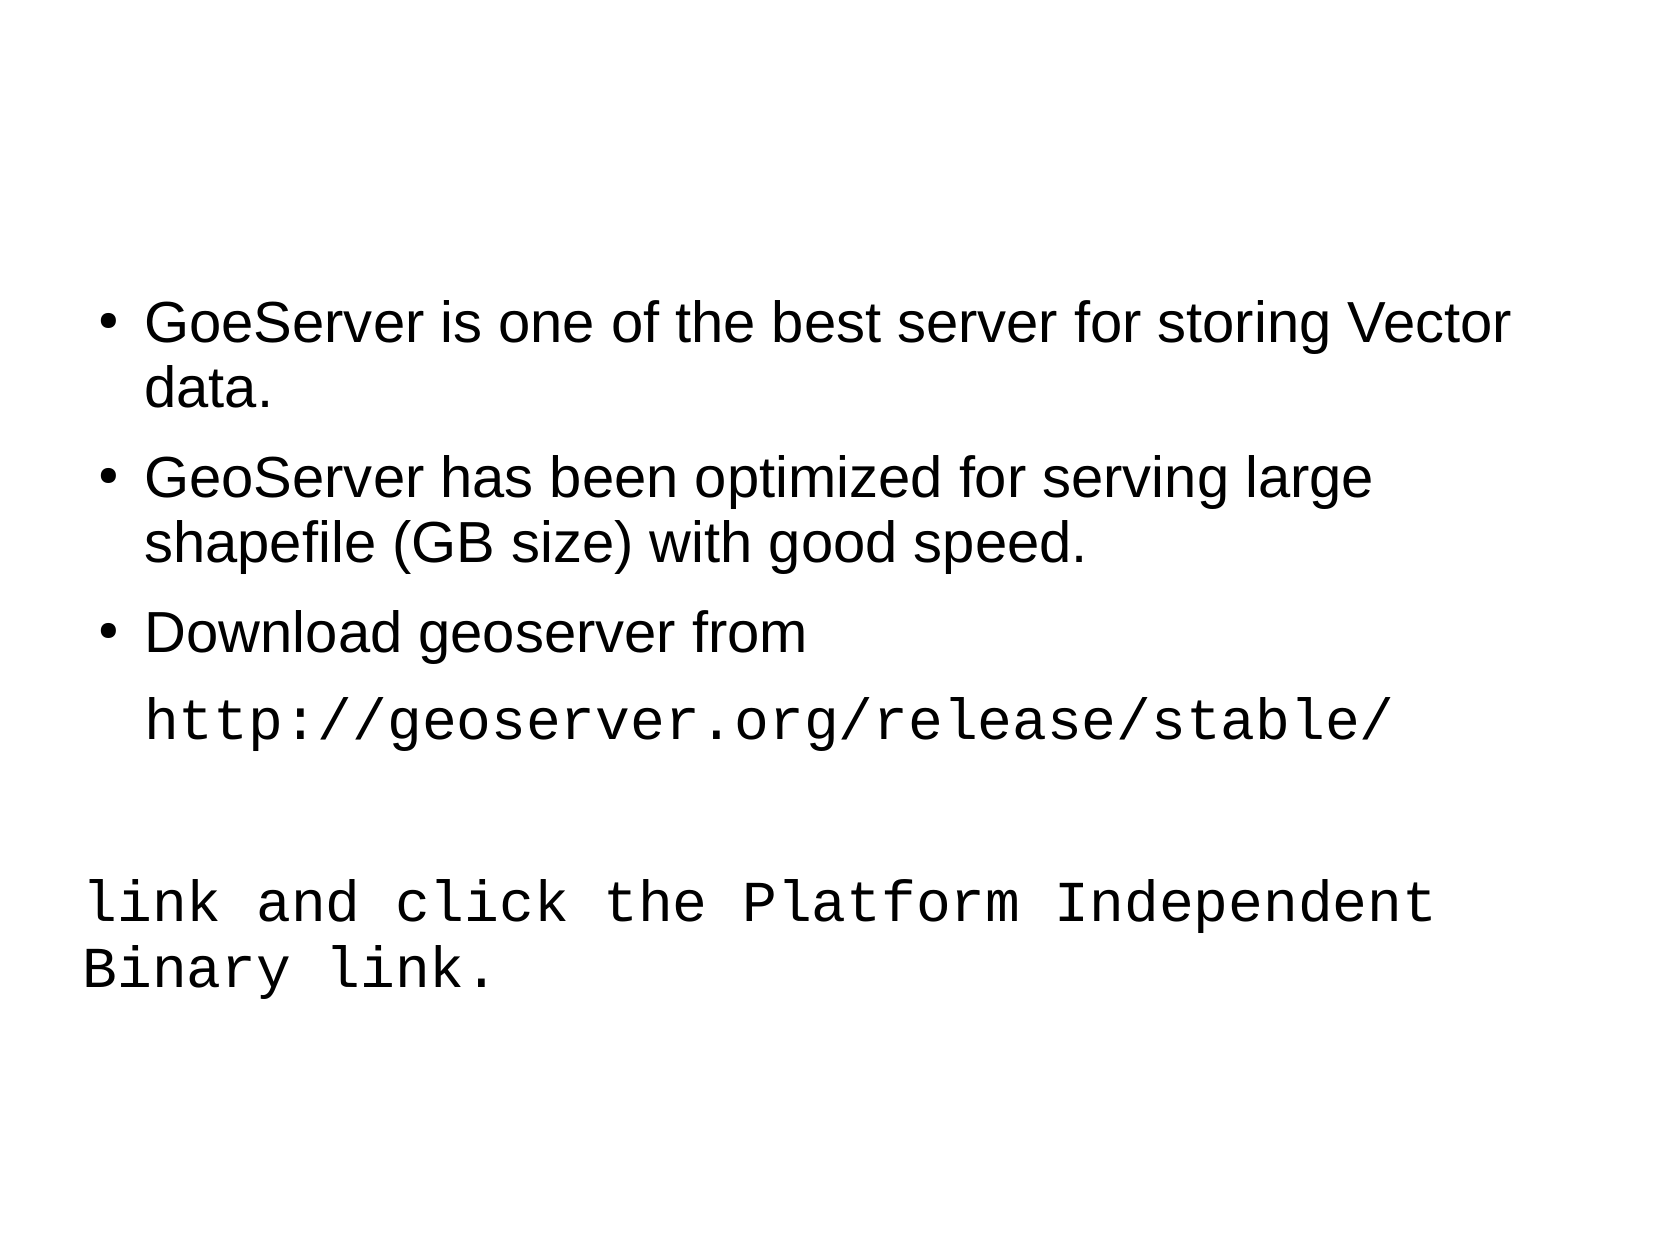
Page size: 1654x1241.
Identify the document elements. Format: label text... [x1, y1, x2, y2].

list GoeServer is one of the best server for storing Vector data. GeoServer has been optimized for serving large shapefile (GB size) with good speed. Download geoserver from http://geoserver.org/release/stable/ link and click the Platform Independent Binary link. [82, 290, 1571, 1010]
